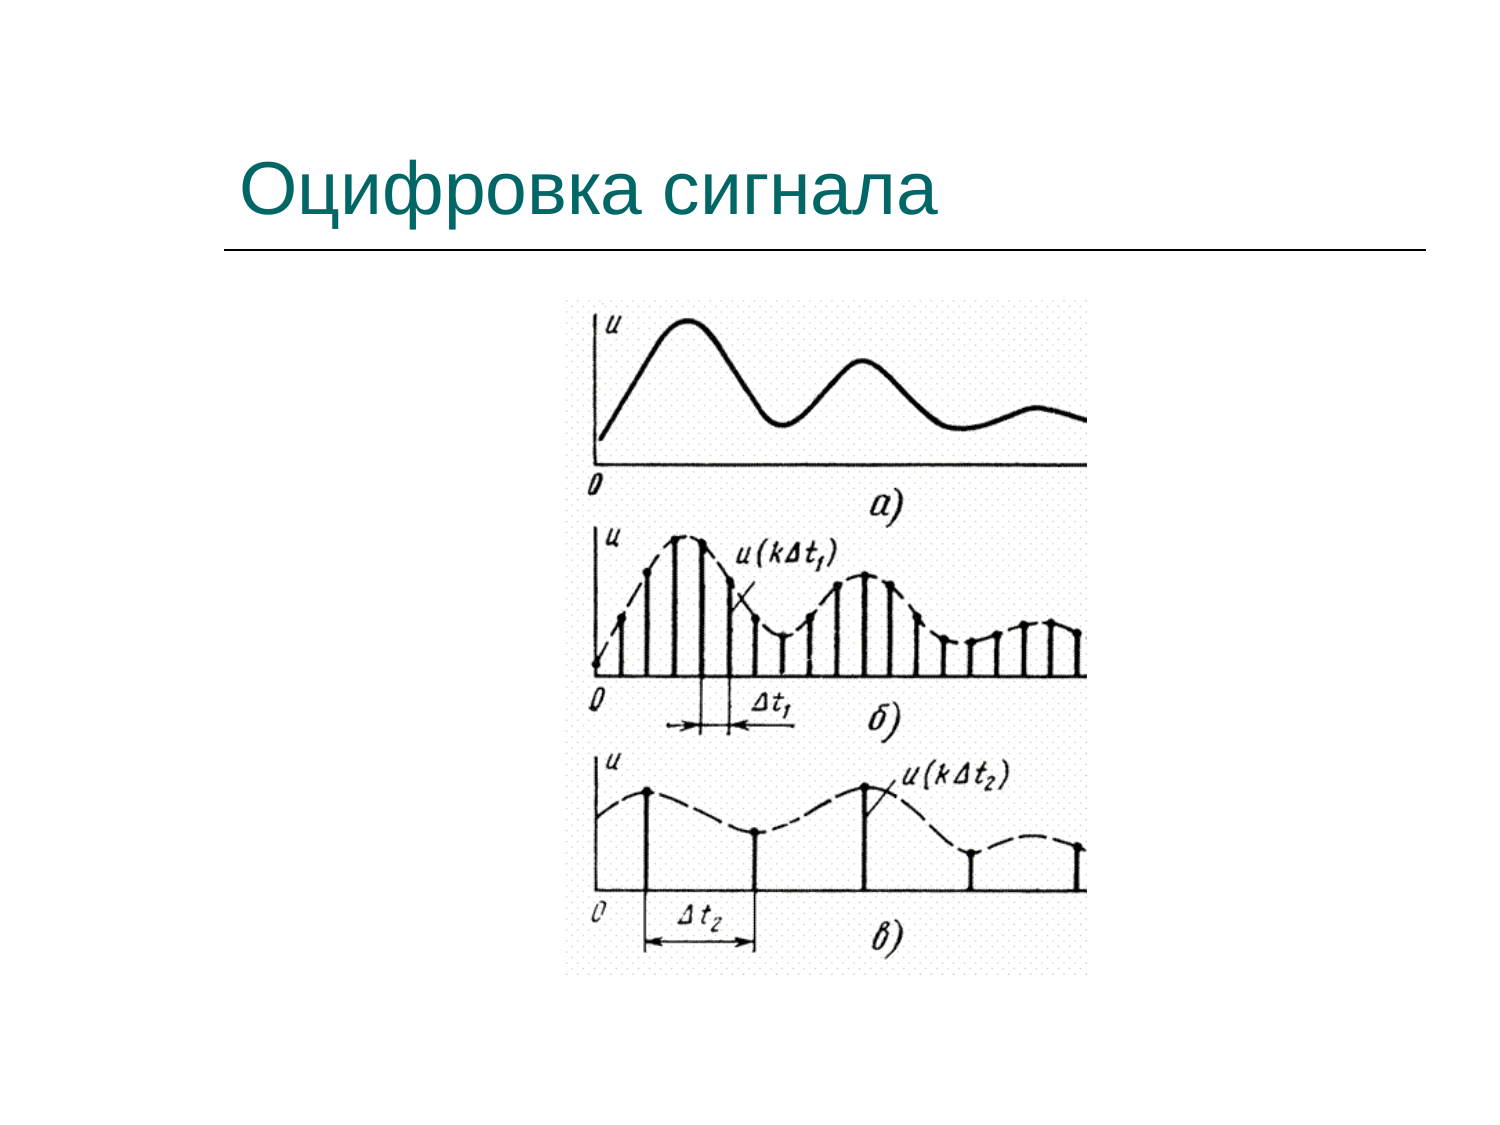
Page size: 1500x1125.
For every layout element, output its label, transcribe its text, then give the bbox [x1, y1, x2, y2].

picture [562, 299, 1087, 975]
title Оцифровка сигнала [224, 49, 1425, 237]
